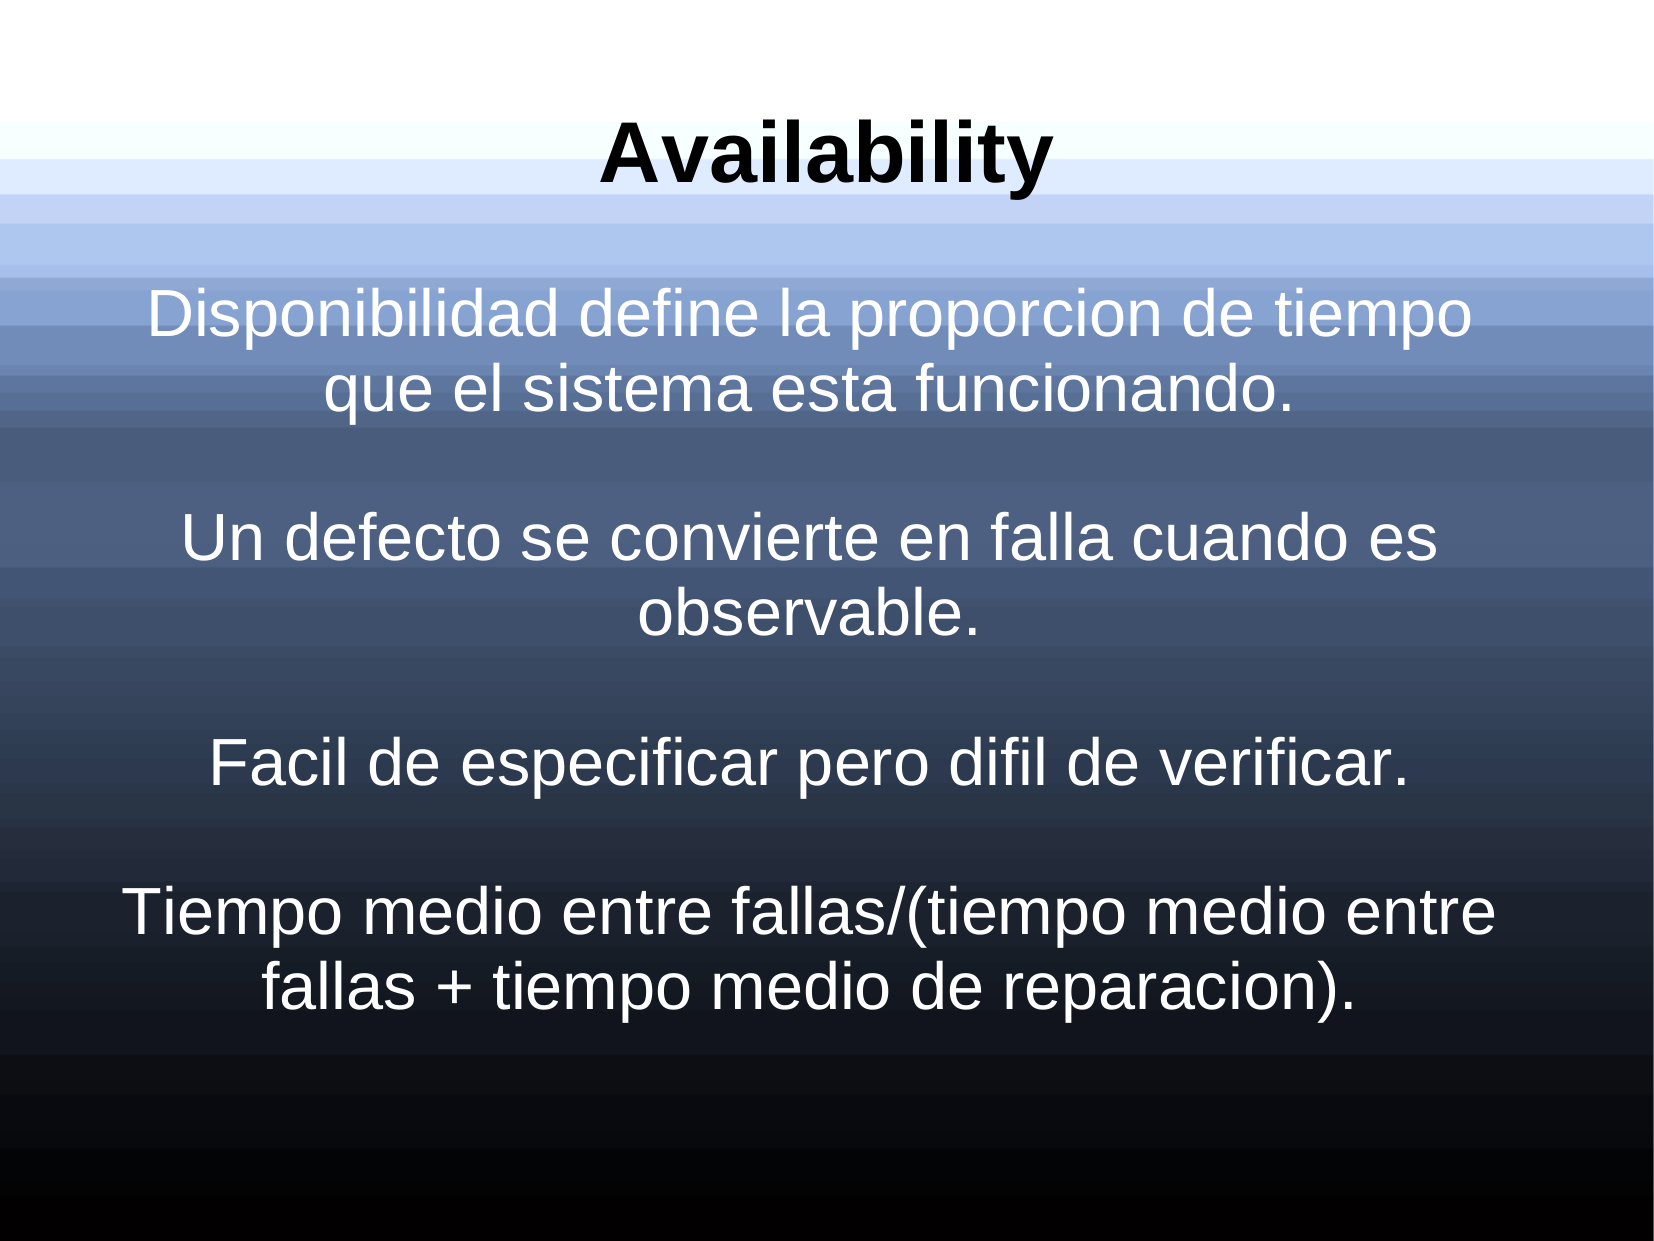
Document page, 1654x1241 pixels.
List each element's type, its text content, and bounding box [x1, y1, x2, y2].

picture [0, 0, 1654, 1241]
title Availability [82, 49, 1571, 257]
subtitle Disponibilidad define la proporcion de tiempo que el sistema esta funcionando. Un defecto se convierte en falla cuando es observable. Facil de especificar pero difil de verificar. Tiempo medio entre fallas/(tiempo medio entre fallas + tiempo medio de reparacion). [82, 275, 1538, 1024]
